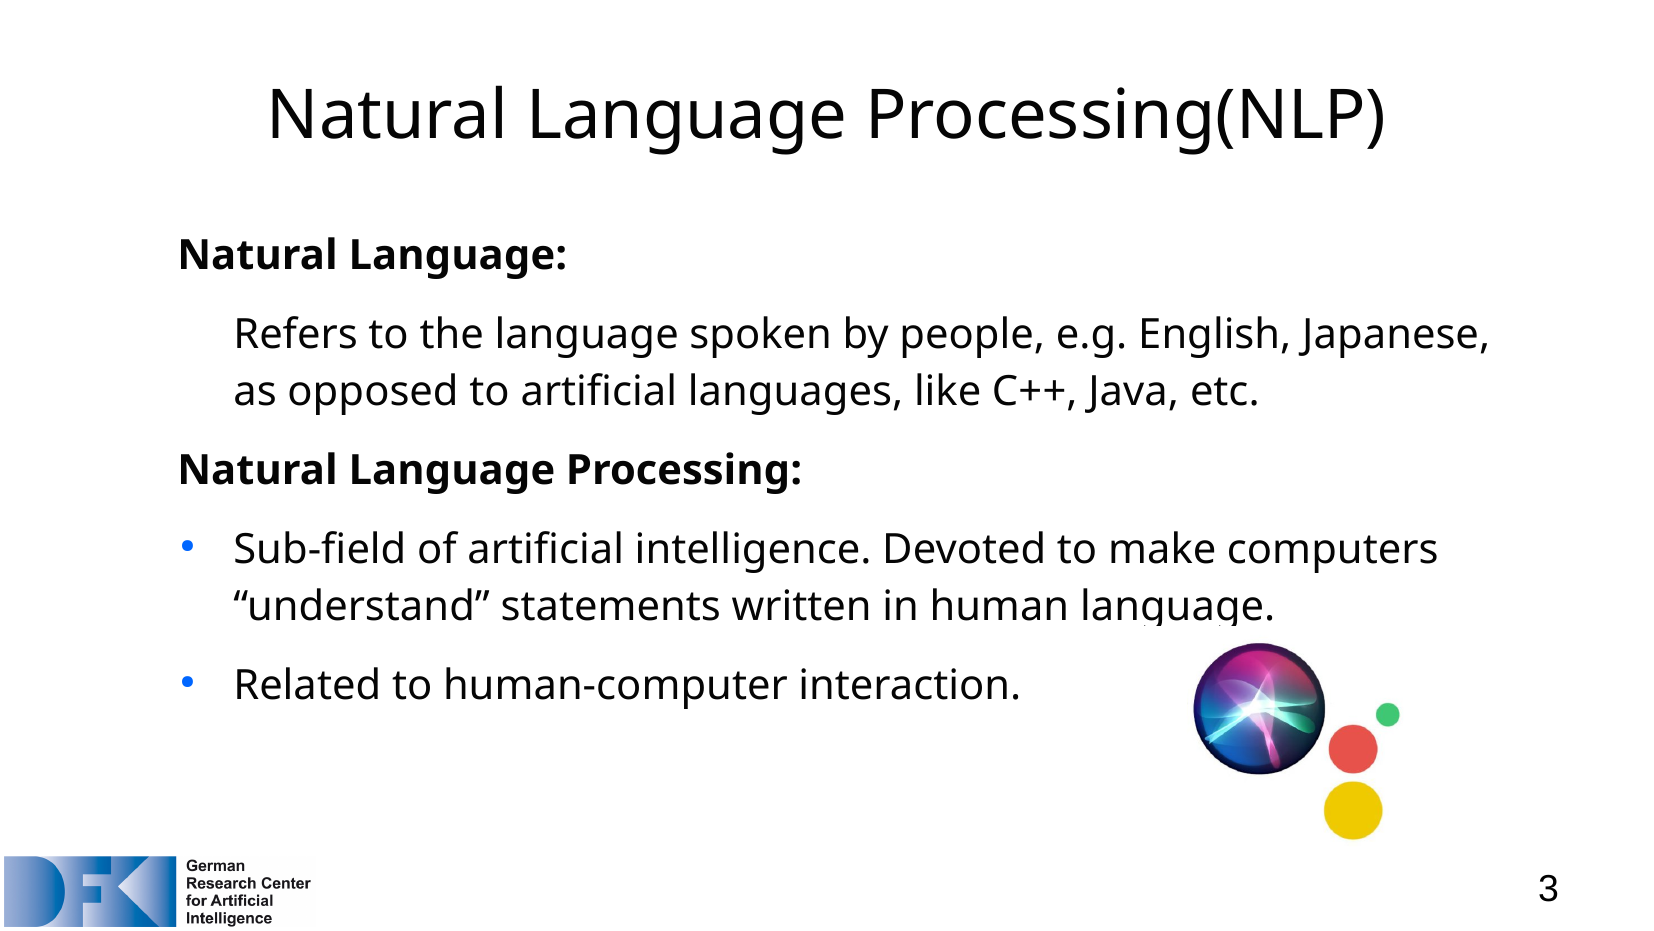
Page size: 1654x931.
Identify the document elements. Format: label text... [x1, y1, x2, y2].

picture [1088, 626, 1492, 856]
text_box <number> [1523, 860, 1654, 931]
picture [4, 856, 316, 927]
title Natural Language Processing(NLP) [162, 35, 1492, 189]
list Natural Language: Refers to the language spoken by people, e.g. English, Japanese, as opposed to artificial languages, like C++, Java, etc. Natural Language Processing: Sub-field of artificial intelligence. Devoted to make computers “understand” statements written in human language. Related to human-computer interaction. [162, 224, 1492, 811]
